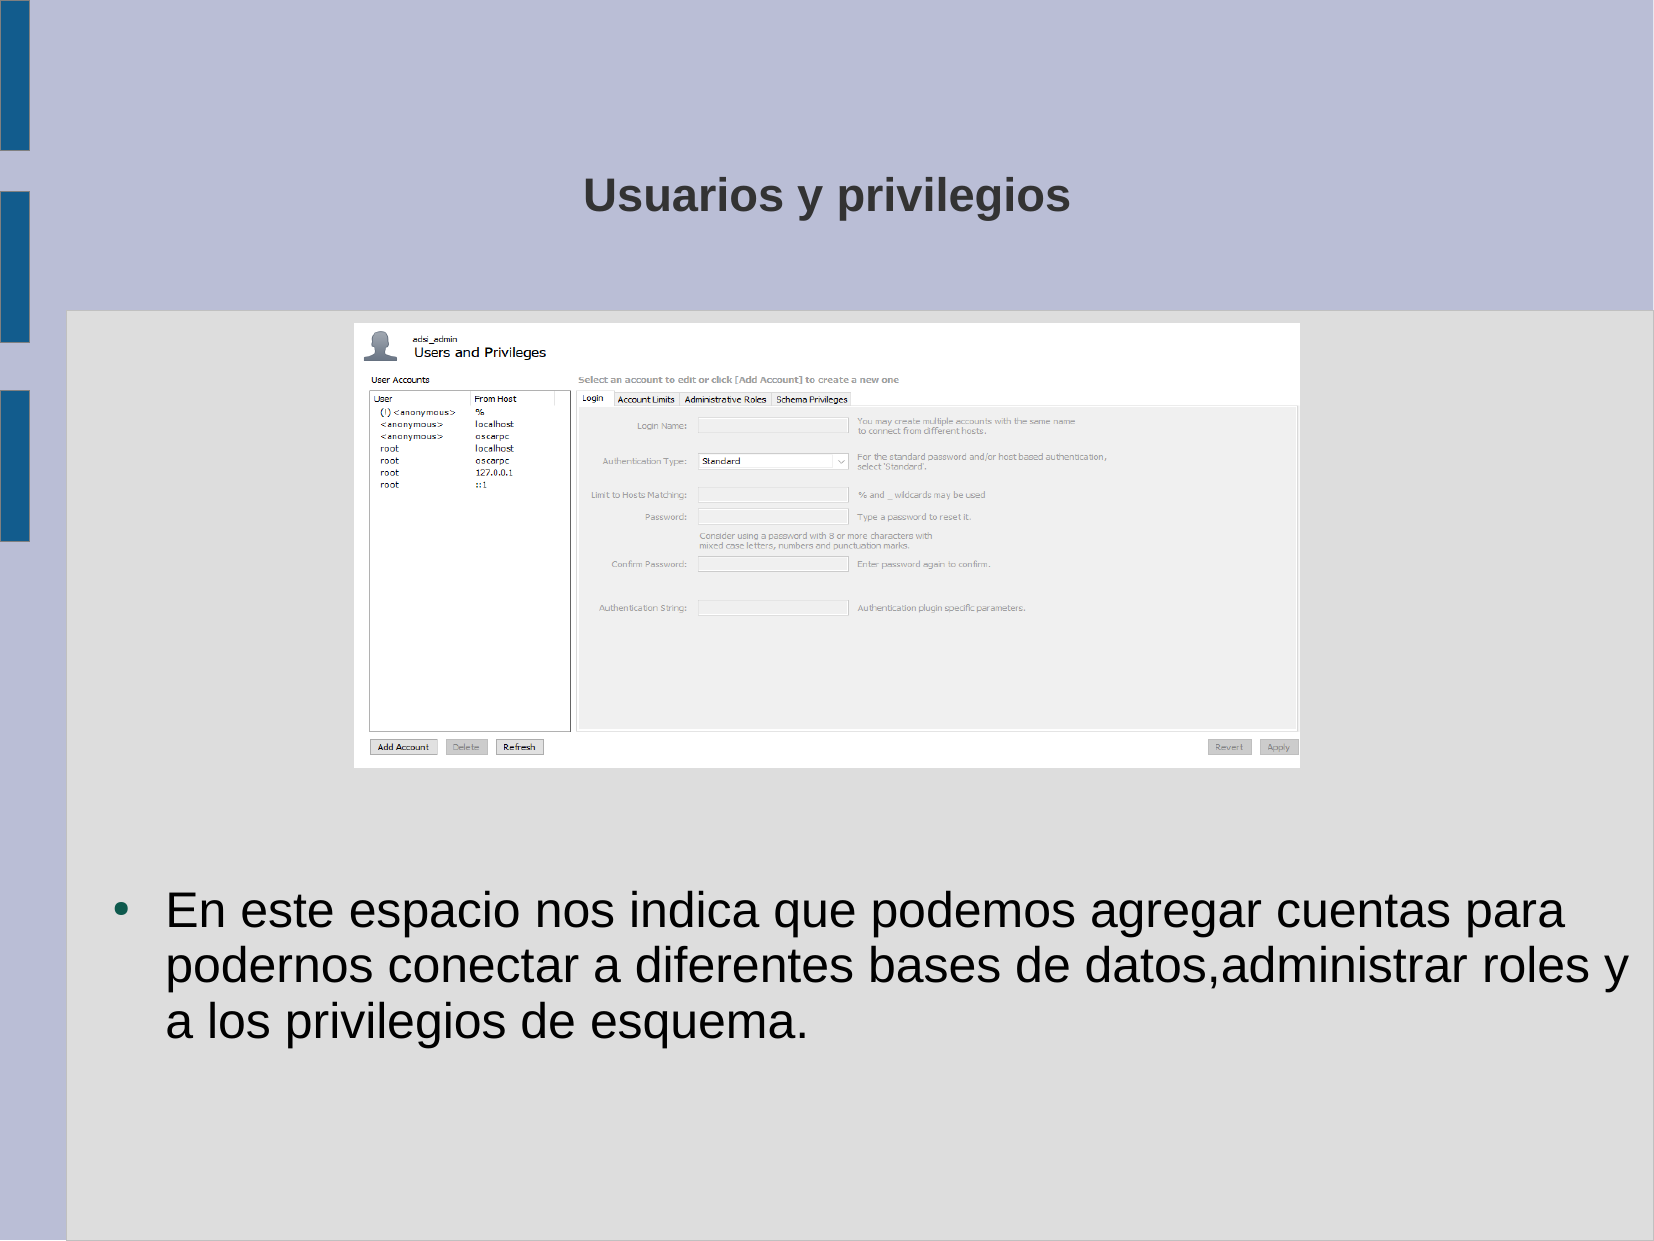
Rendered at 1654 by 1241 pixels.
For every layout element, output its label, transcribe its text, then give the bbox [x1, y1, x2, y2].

list En este espacio nos indica que podemos agregar cuentas para podernos conectar a diferentes bases de datos,administrar roles y a los privilegios de esquema. [94, 881, 1642, 1229]
title Usuarios y privilegios [121, 91, 1534, 299]
picture [354, 323, 1300, 768]
